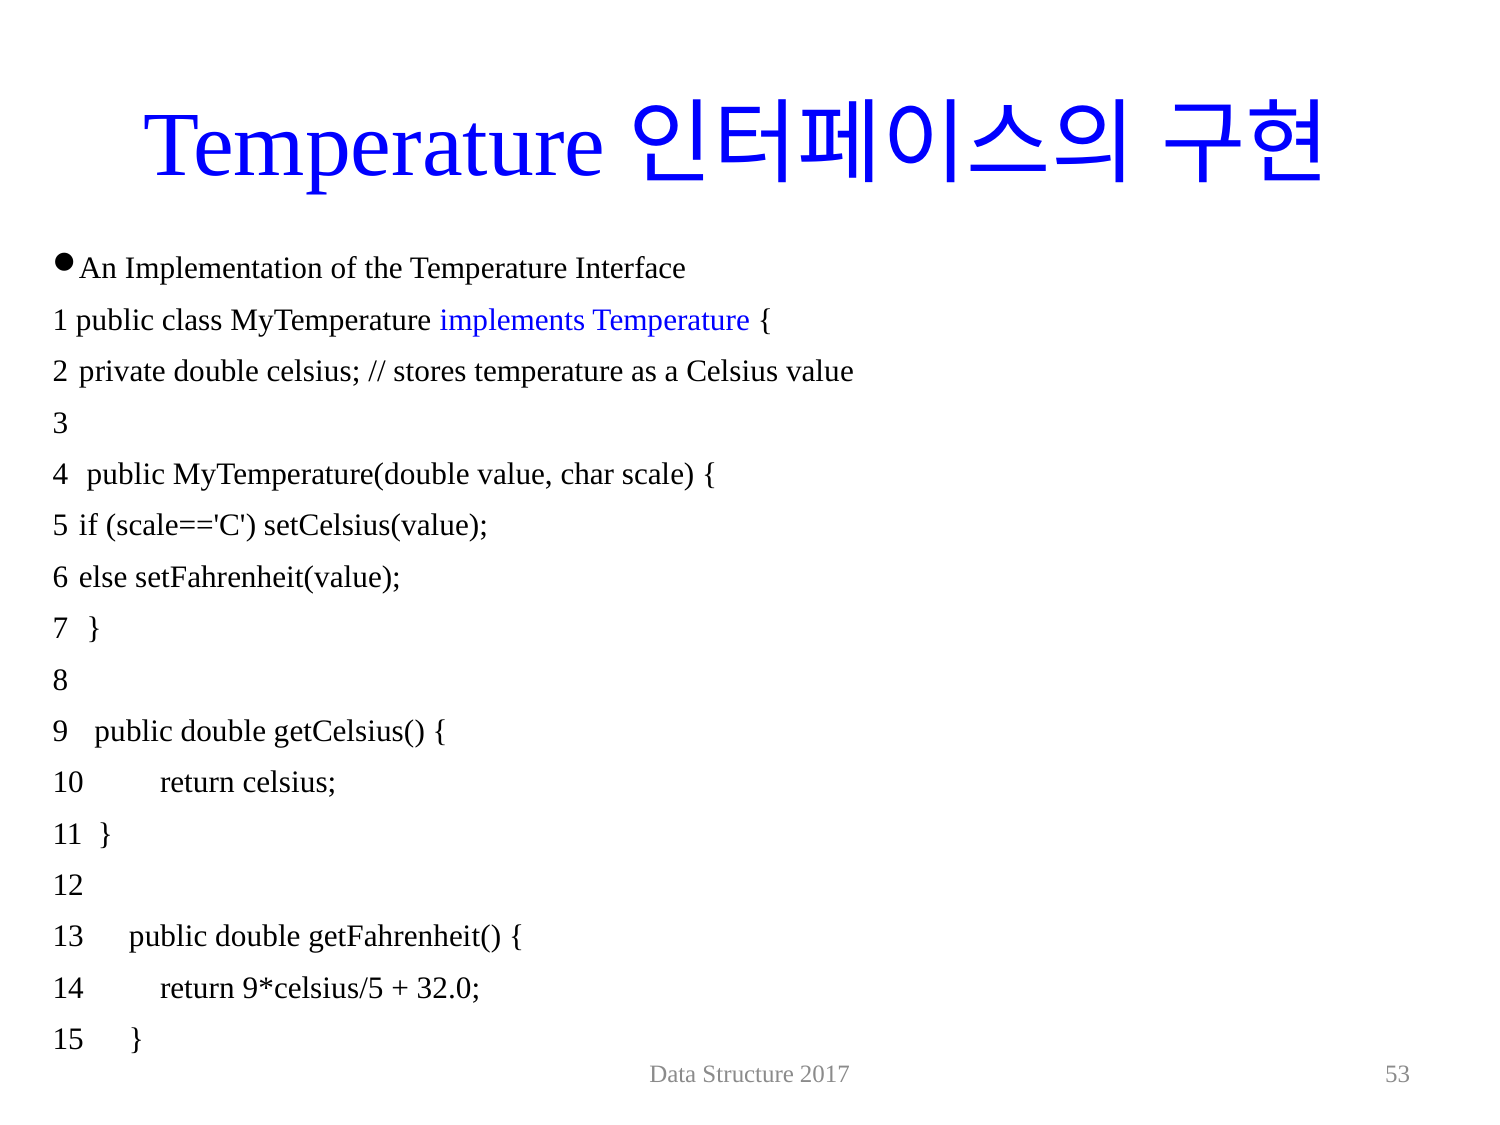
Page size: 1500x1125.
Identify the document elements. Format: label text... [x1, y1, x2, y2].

title Temperature 인터페이스의 구현 [75, 45, 1425, 232]
slide_number <숫자> [1074, 1042, 1425, 1103]
footer Data Structure 2017 [512, 1042, 988, 1103]
list An Implementation of the Temperature Interface 1 public class MyTemperature implements Temperature { 2 private double celsius; // stores temperature as a Celsius value 3 4 public MyTemperature(double value, char scale) { 5 if (scale=='C') setCelsius(value); 6 else setFahrenheit(value); 7 } 8 9 public double getCelsius() { 10 return celsius; 11 } 12 13 public double getFahrenheit() { 14 return 9*celsius/5 + 32.0; 15 } [37, 232, 1450, 1071]
